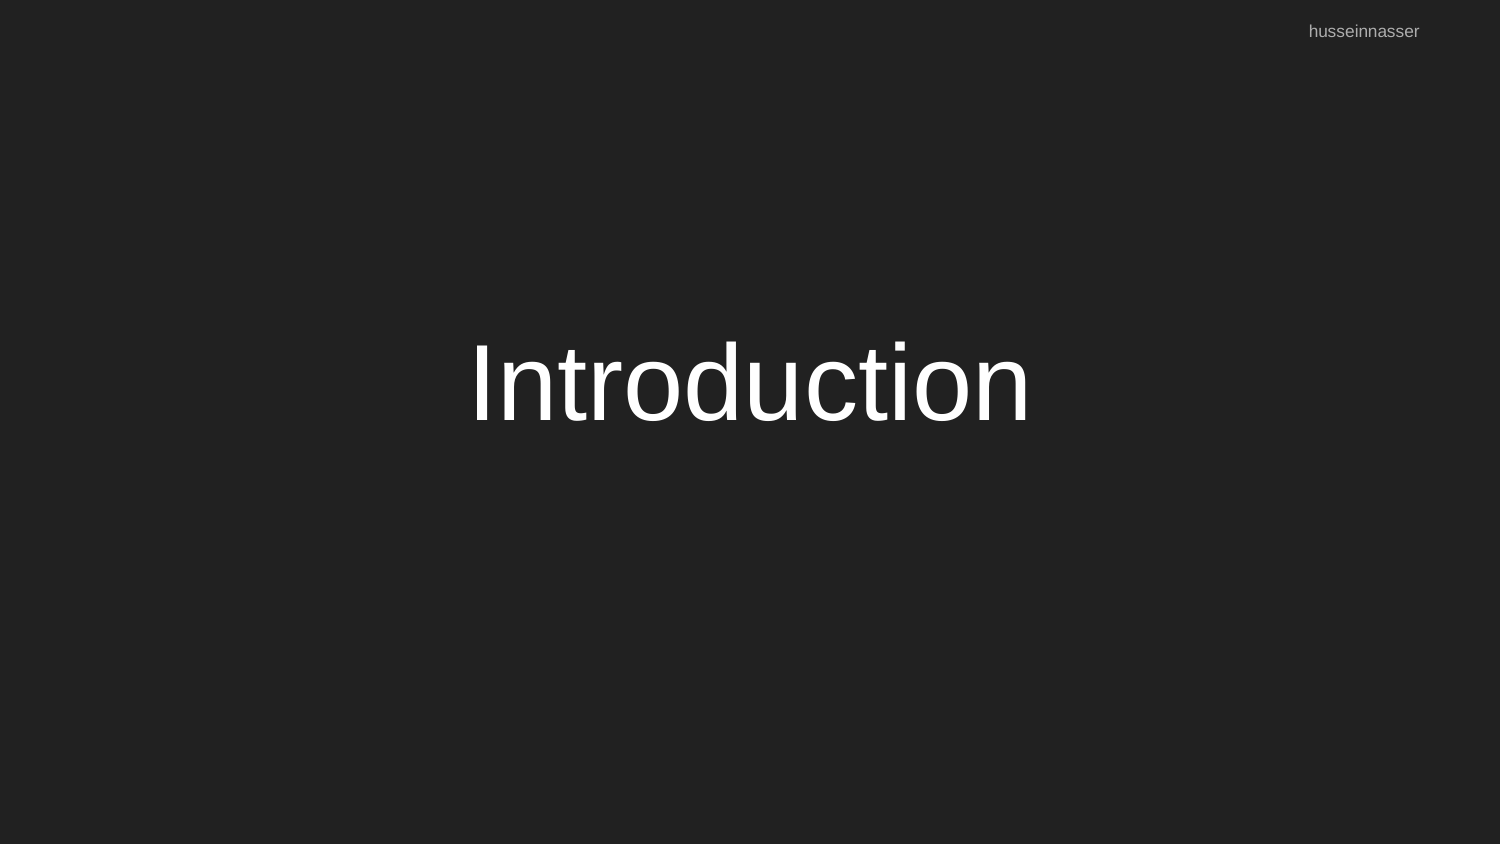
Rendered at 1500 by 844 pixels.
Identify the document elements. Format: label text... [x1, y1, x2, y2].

subtitle husseinnasser [1236, 11, 1492, 53]
title Introduction [51, 122, 1449, 459]
